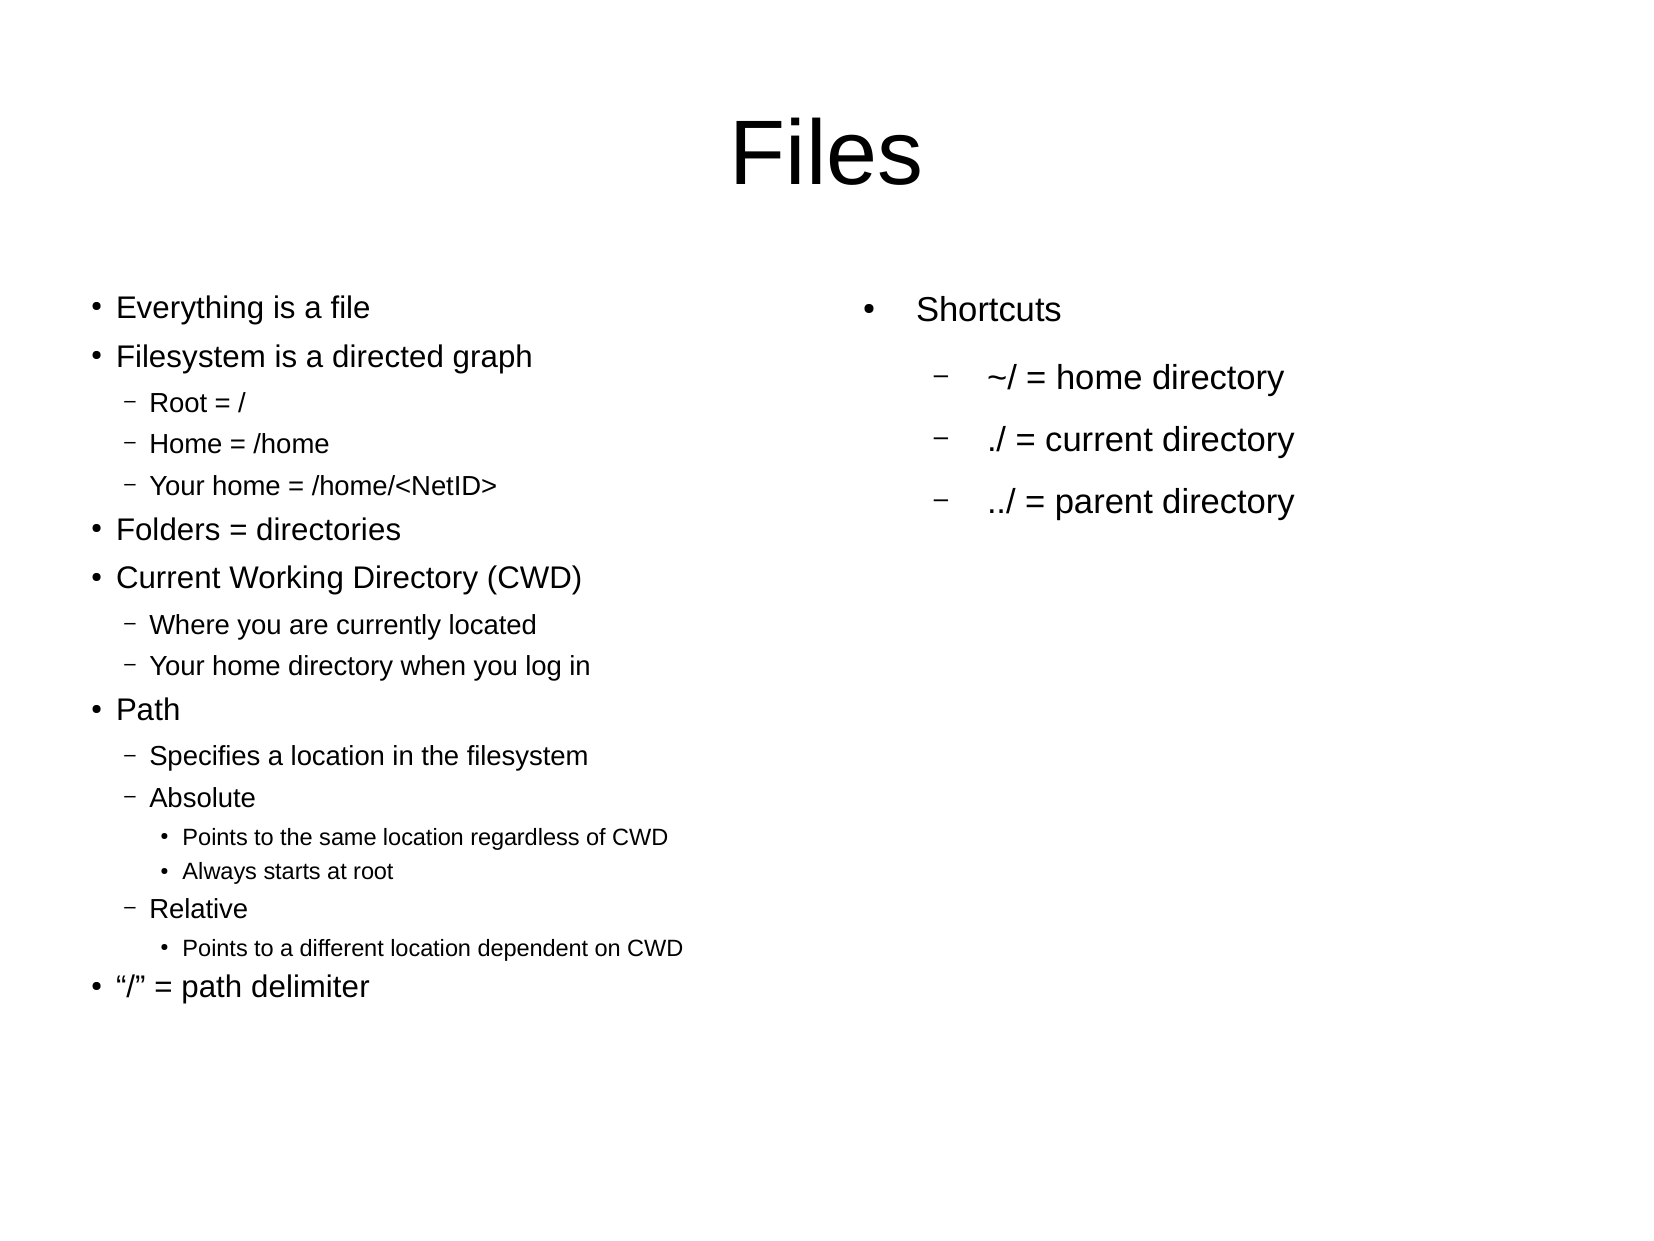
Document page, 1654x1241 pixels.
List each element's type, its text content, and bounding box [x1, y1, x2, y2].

list Everything is a file Filesystem is a directed graph Root = / Home = /home Your home = /home/<NetID> Folders = directories Current Working Directory (CWD) Where you are currently located Your home directory when you log in Path Specifies a location in the filesystem Absolute Points to the same location regardless of CWD Always starts at root Relative Points to a different location dependent on CWD “/” = path delimiter [82, 290, 809, 1010]
list Shortcuts ~/ = home directory ./ = current directory ../ = parent directory [845, 290, 1572, 1010]
title Files [82, 49, 1571, 257]
